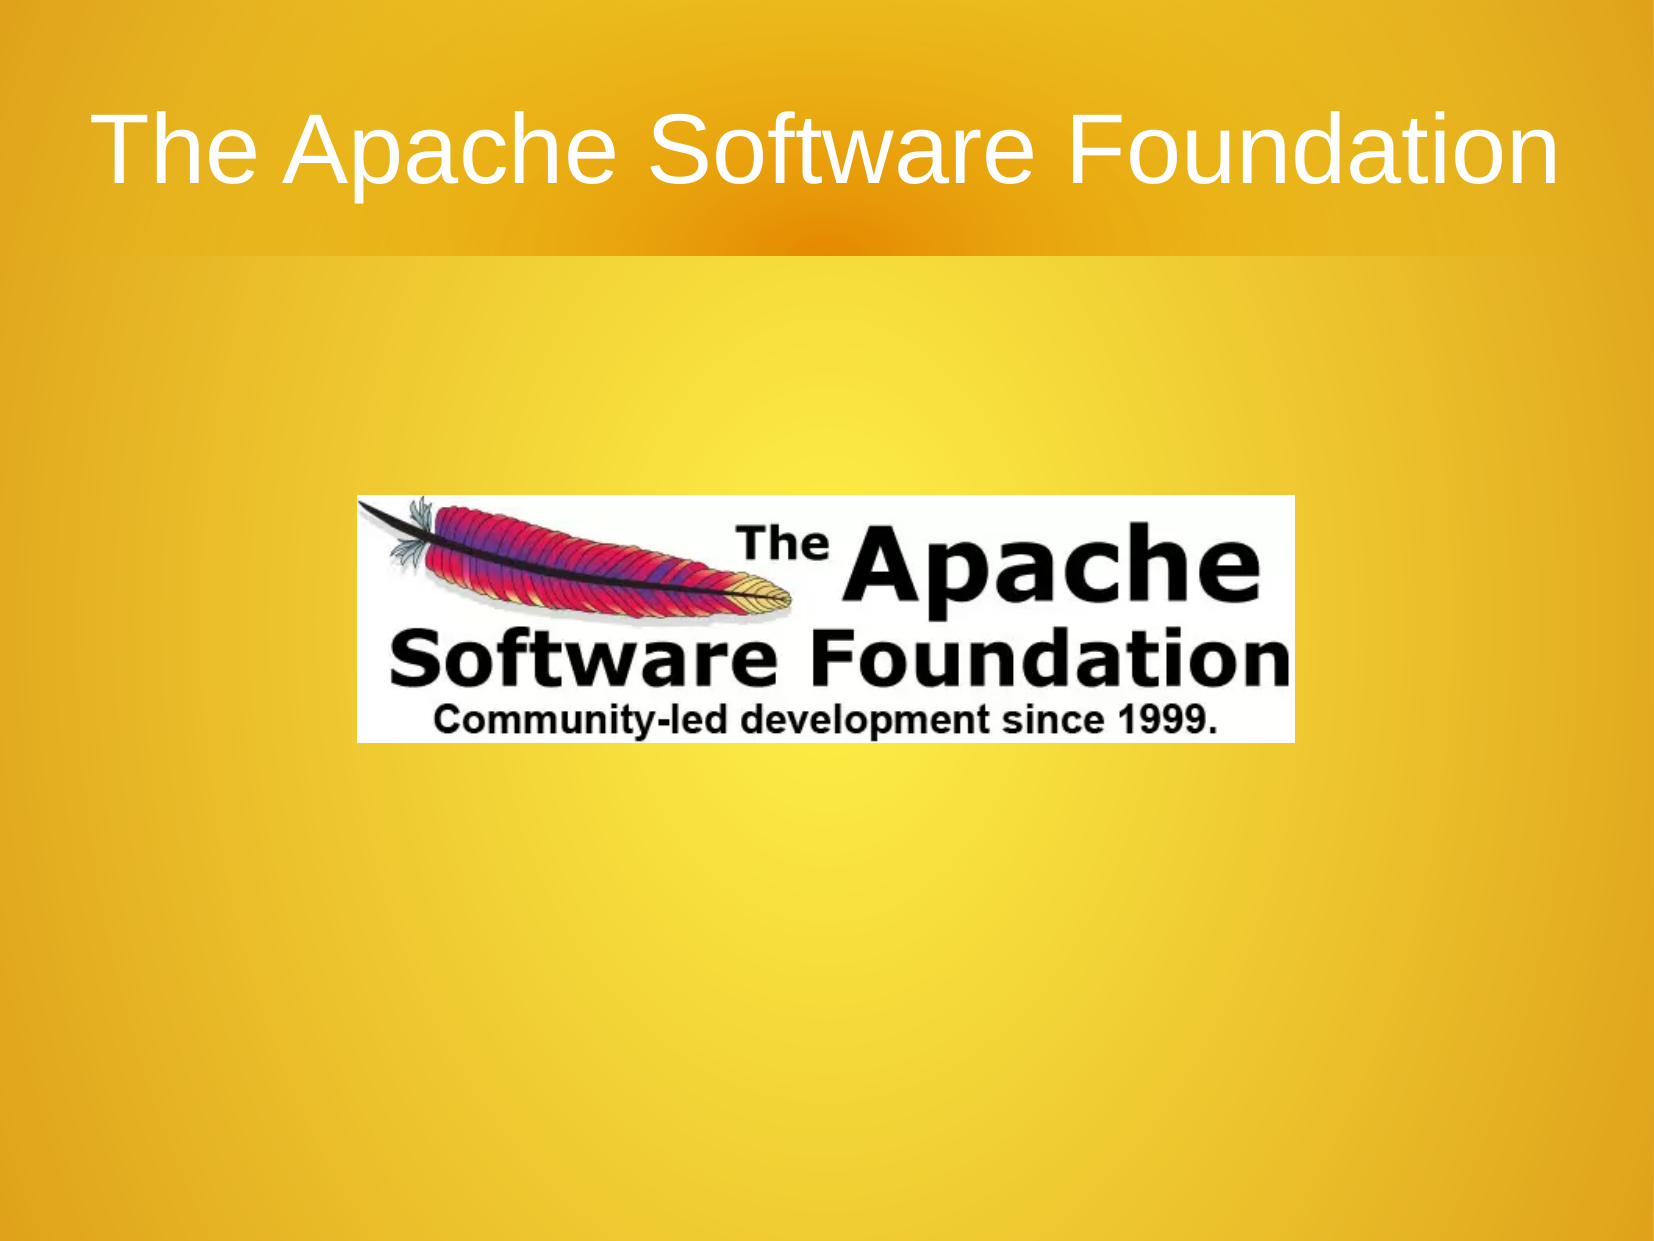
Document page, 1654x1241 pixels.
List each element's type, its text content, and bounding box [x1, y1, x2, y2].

subtitle [82, 290, 1571, 1010]
title The Apache Software Foundation [82, 47, 1571, 252]
picture [357, 495, 1295, 743]
